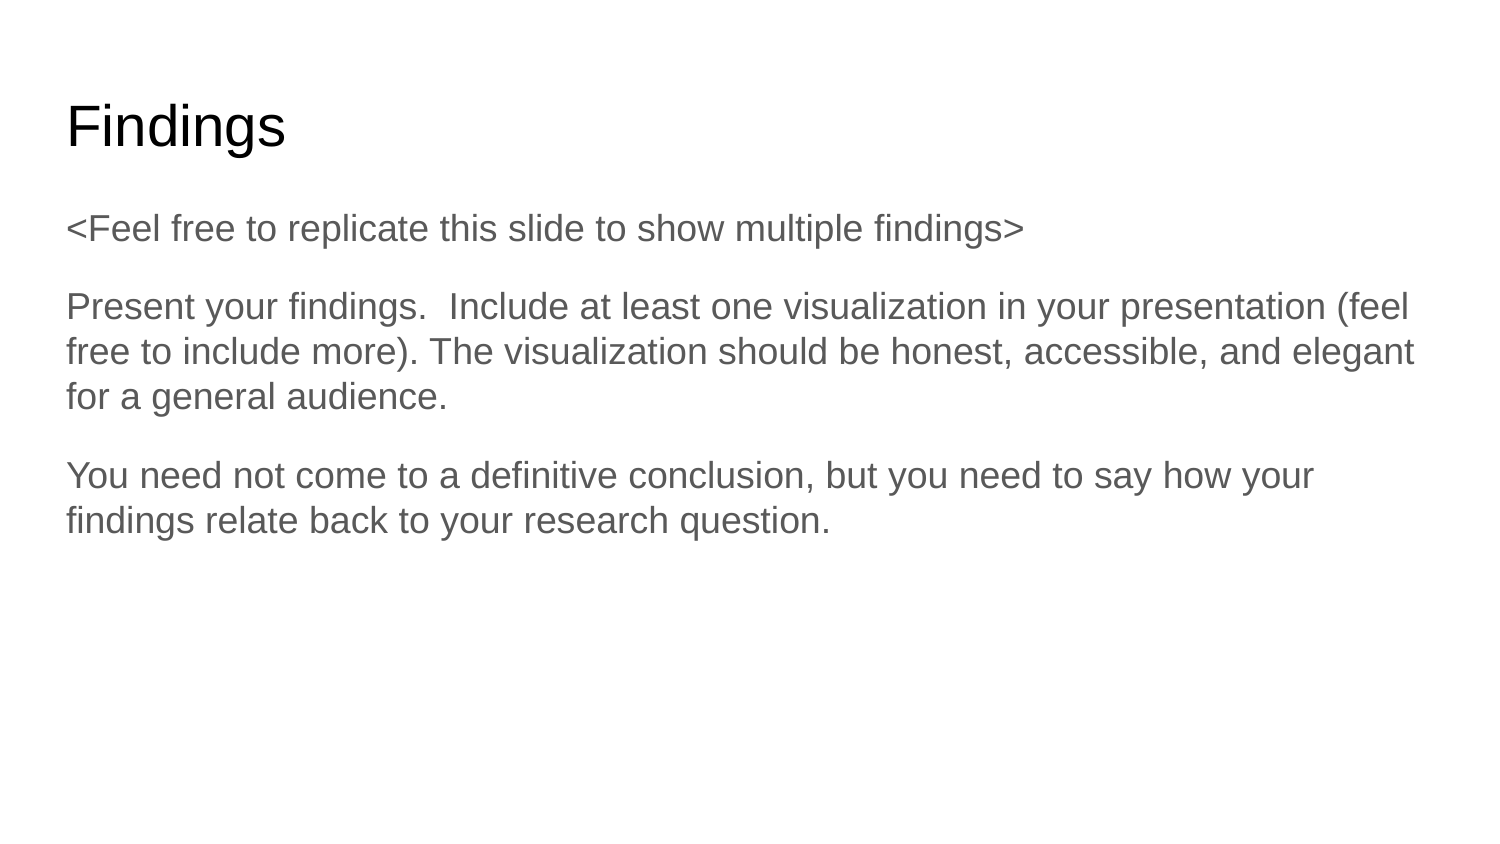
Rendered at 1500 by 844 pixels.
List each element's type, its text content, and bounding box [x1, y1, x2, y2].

list <Feel free to replicate this slide to show multiple findings> Present your findings. Include at least one visualization in your presentation (feel free to include more). The visualization should be honest, accessible, and elegant for a general audience. You need not come to a definitive conclusion, but you need to say how your findings relate back to your research question. [51, 189, 1449, 750]
title Findings [51, 72, 1449, 167]
